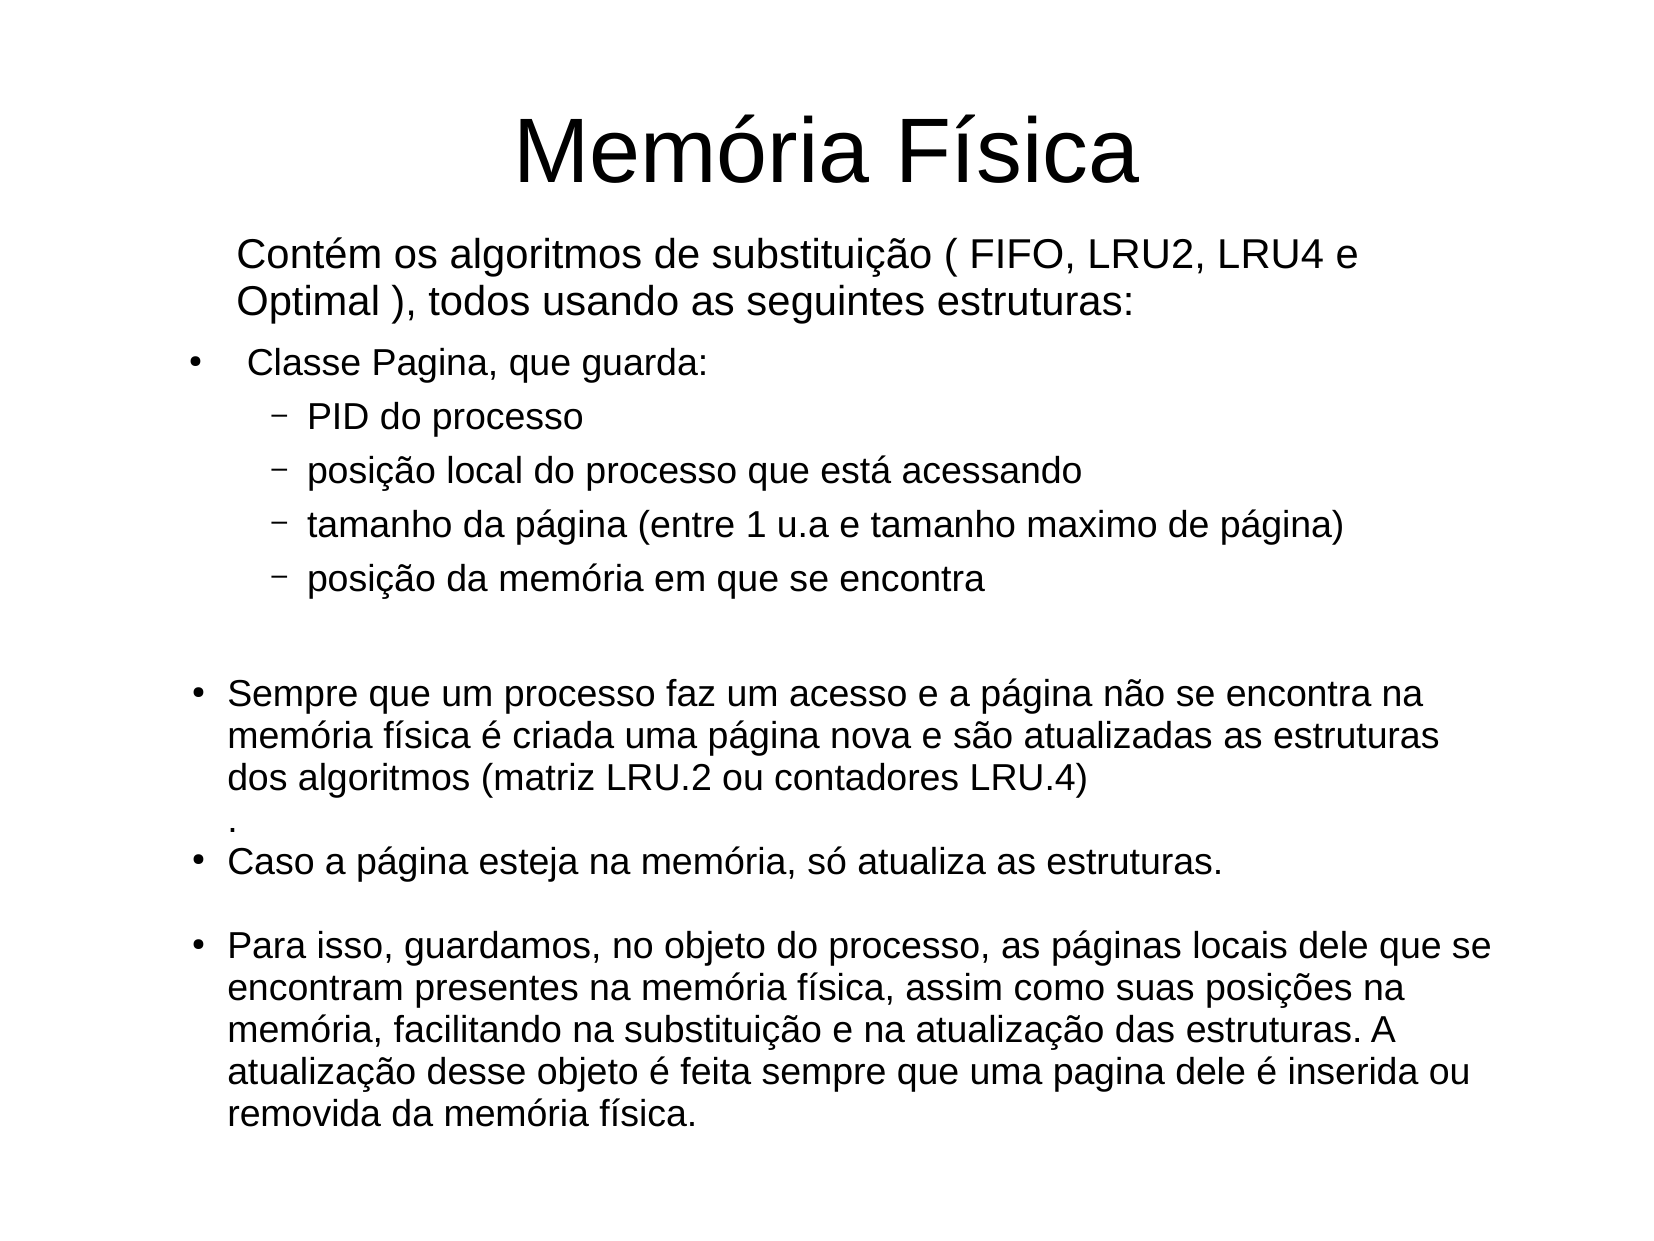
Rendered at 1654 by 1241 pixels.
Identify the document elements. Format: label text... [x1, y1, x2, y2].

list Contém os algoritmos de substituição ( FIFO, LRU2, LRU4 e Optimal ), todos usando as seguintes estruturas: Classe Pagina, que guarda: PID do processo posição local do processo que está acessando tamanho da página (entre 1 u.a e tamanho maximo de página) posição da memória em que se encontra [23, 231, 1512, 626]
text_box Sempre que um processo faz um acesso e a página não se encontra na memória física é criada uma página nova e são atualizadas as estruturas dos algoritmos (matriz LRU.2 ou contadores LRU.4) . Caso a página esteja na memória, só atualiza as estruturas. Para isso, guardamos, no objeto do processo, as páginas locais dele que se encontram presentes na memória física, assim como suas posições na memória, facilitando na substituição e na atualização das estruturas. A atualização desse objeto é feita sempre que uma pagina dele é inserida ou removida da memória física. [106, 665, 1512, 1142]
title Memória Física [82, 47, 1571, 255]
